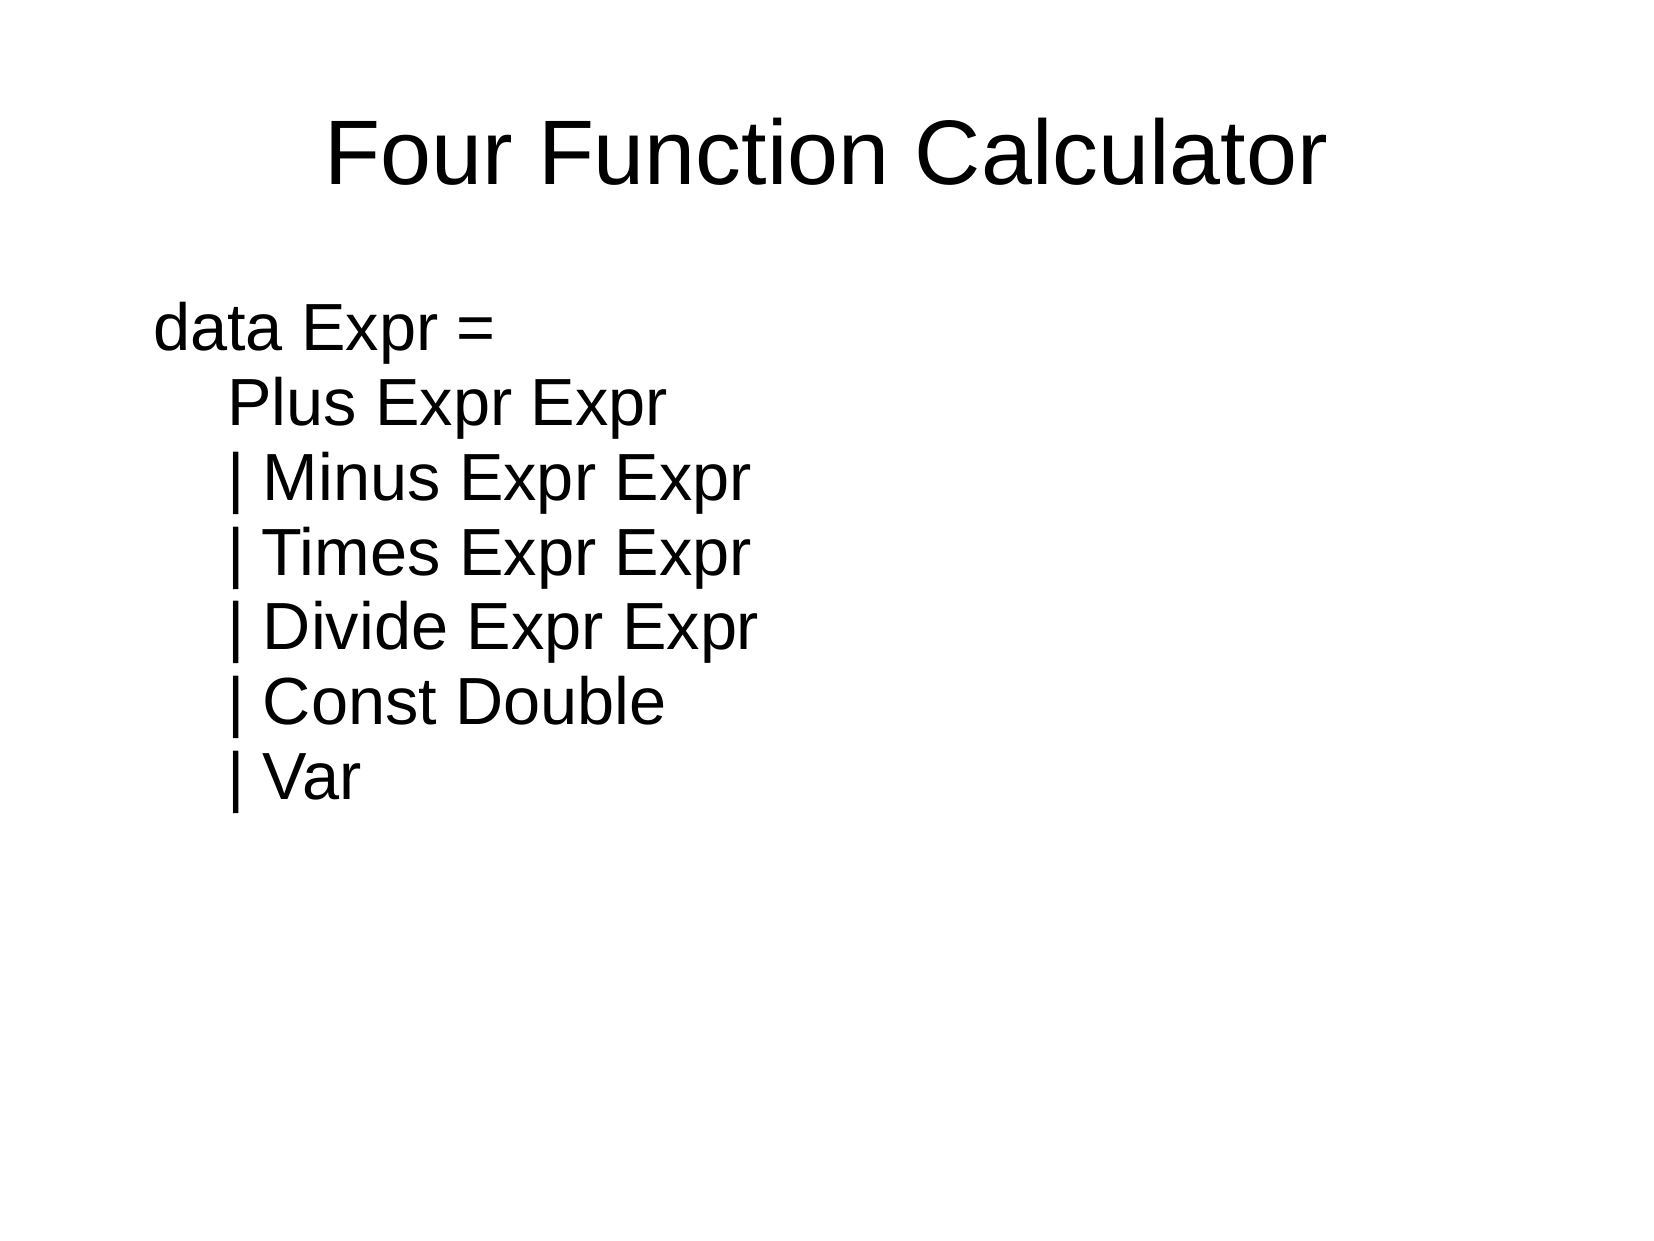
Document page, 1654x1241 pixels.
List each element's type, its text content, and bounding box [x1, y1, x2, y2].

list data Expr = Plus Expr Expr | Minus Expr Expr | Times Expr Expr | Divide Expr Expr | Const Double | Var [82, 290, 1571, 1010]
title Four Function Calculator [82, 49, 1571, 257]
